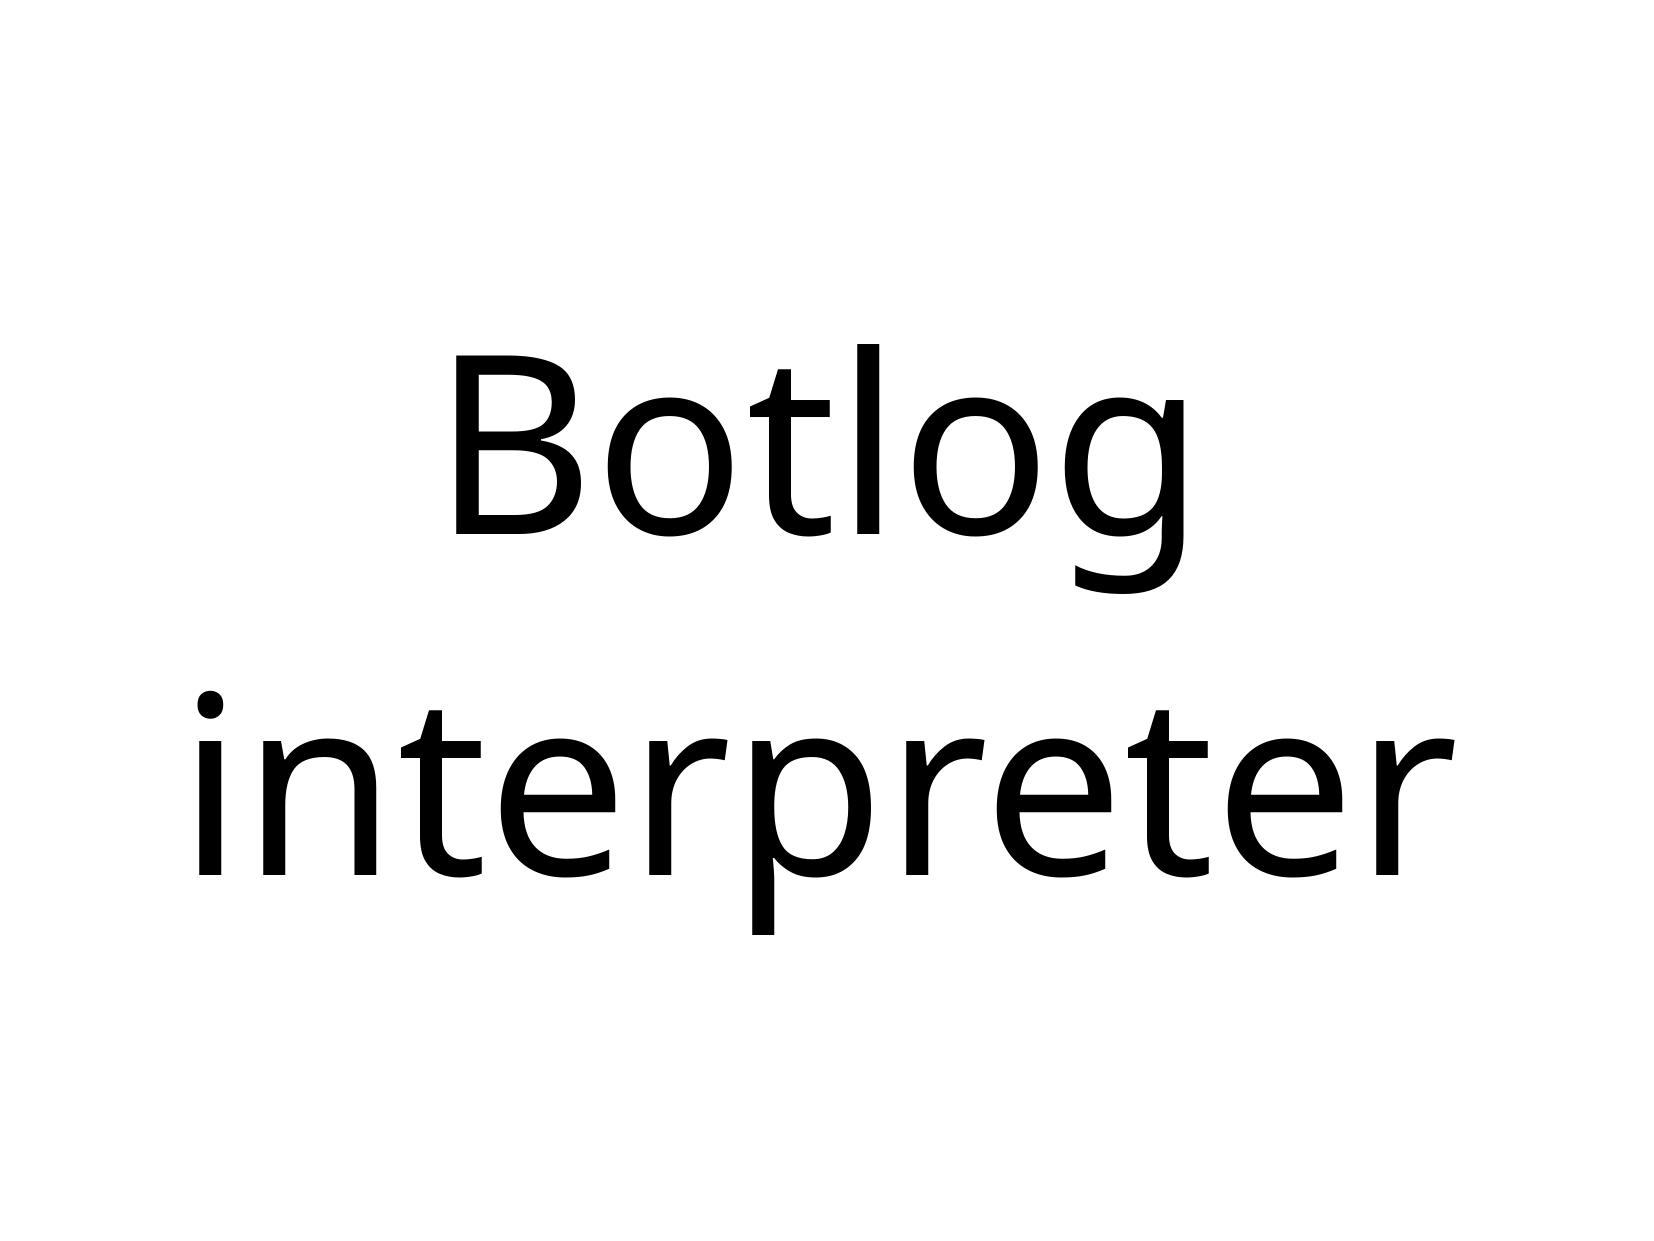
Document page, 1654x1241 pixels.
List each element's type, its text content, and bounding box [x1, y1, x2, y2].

title Botlog interpreter [75, 259, 1564, 957]
